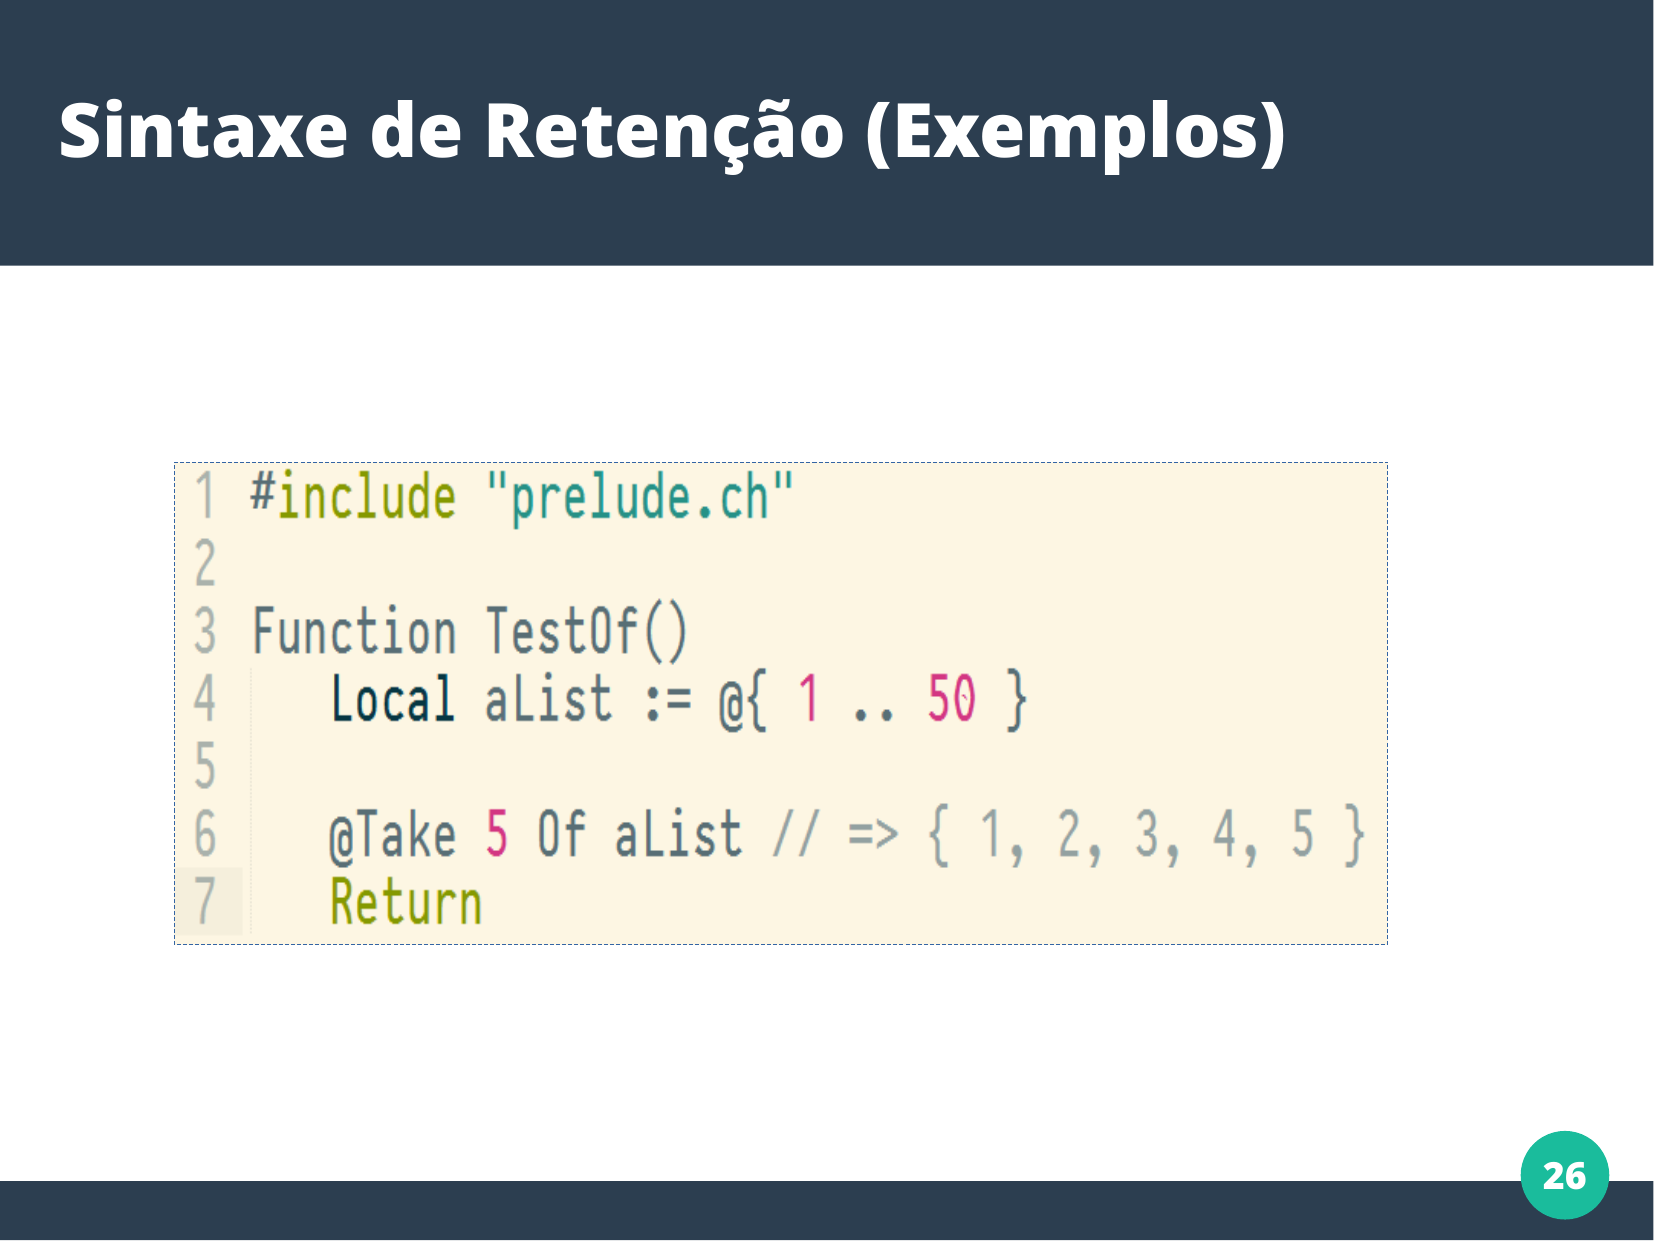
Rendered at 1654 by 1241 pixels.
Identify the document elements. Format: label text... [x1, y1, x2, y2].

title Sintaxe de Retenção (Exemplos) [59, 49, 1595, 207]
picture [174, 462, 1388, 945]
